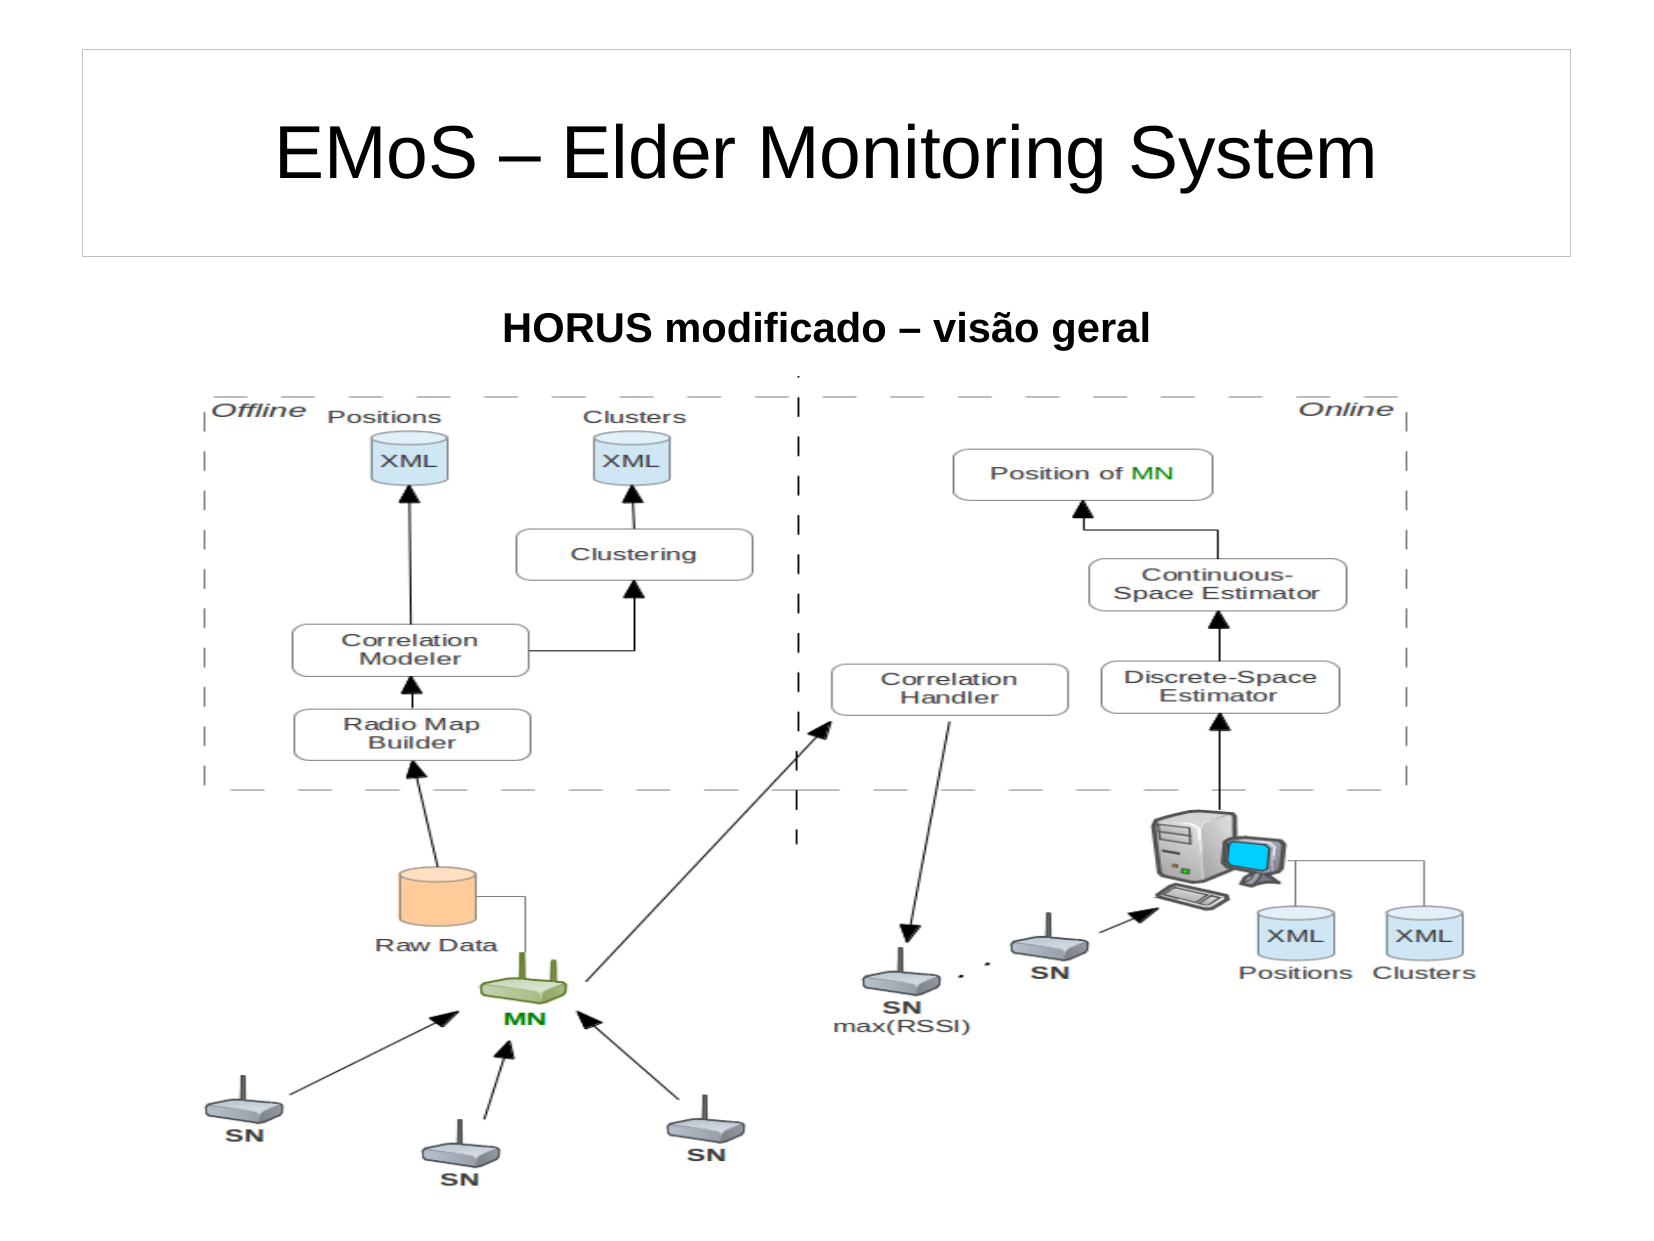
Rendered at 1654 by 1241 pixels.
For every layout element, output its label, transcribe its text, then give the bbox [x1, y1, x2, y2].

title EMoS – Elder Monitoring System [82, 49, 1571, 257]
text_box HORUS modificado – visão geral [241, 297, 1412, 359]
picture [174, 376, 1480, 1201]
